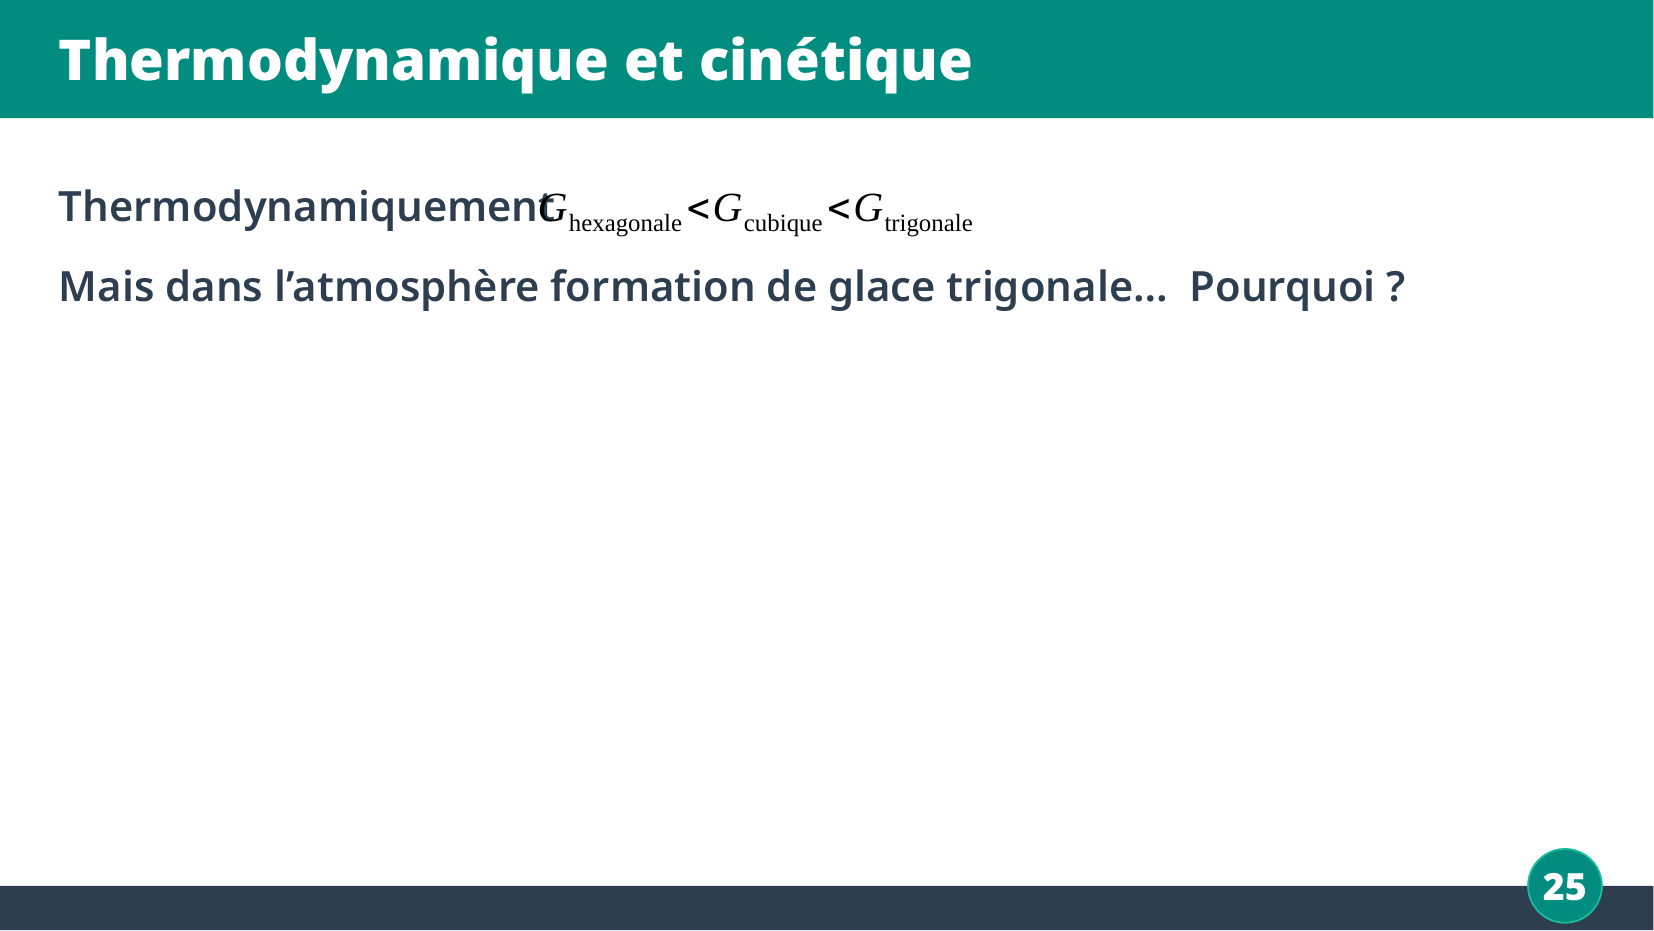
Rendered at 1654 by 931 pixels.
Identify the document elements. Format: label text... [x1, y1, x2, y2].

list Thermodynamiquement Mais dans l’atmosphère formation de glace trigonale… Pourquoi ? [59, 177, 1595, 864]
title Thermodynamique et cinétique [59, 0, 1595, 118]
chart [531, 184, 981, 237]
